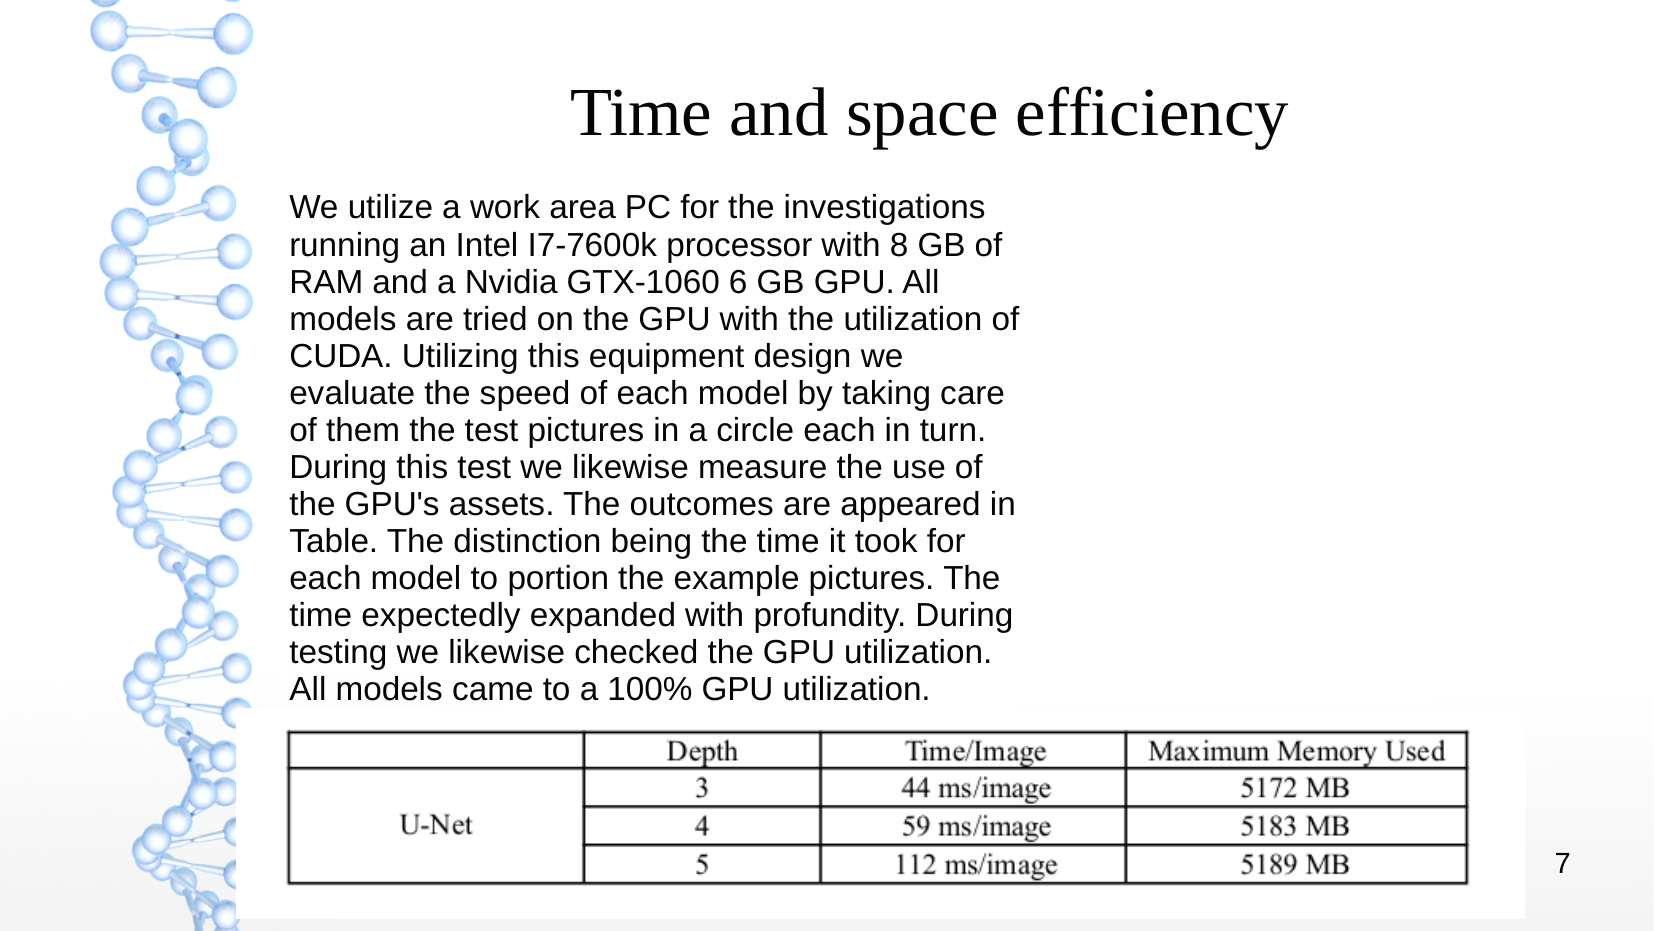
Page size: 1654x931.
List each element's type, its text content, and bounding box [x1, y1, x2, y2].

title Time and space efficiency [265, 35, 1595, 189]
picture [0, 0, 1654, 931]
list We utilize a work area PC for the investigations running an Intel I7-7600k processor with 8 GB of RAM and a Nvidia GTX-1060 6 GB GPU. All models are tried on the GPU with the utilization of CUDA. Utilizing this equipment design we evaluate the speed of each model by taking care of them the test pictures in a circle each in turn. During this test we likewise measure the use of the GPU's assets. The outcomes are appeared in Table. The distinction being the time it took for each model to portion the example pictures. The time expectedly expanded with profundity. During testing we likewise checked the GPU utilization. All models came to a 100% GPU utilization. [289, 188, 1028, 708]
